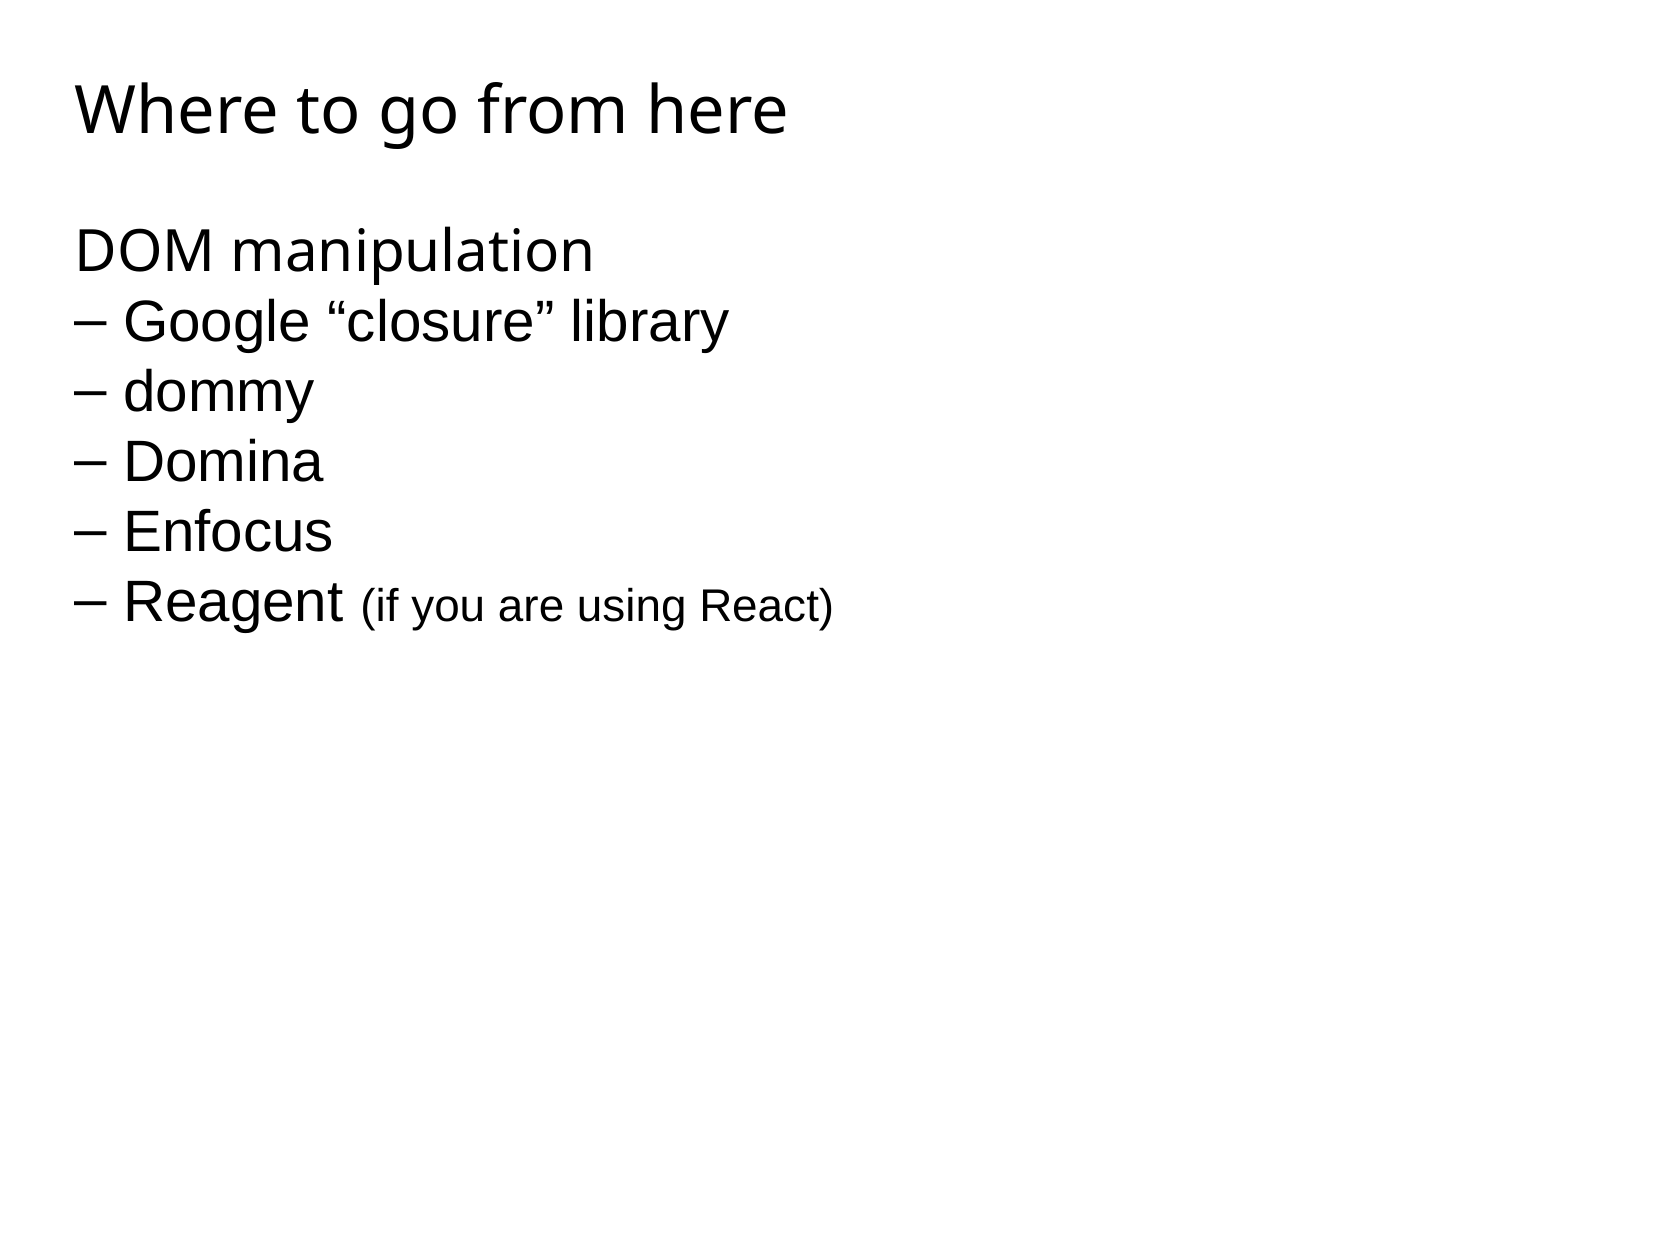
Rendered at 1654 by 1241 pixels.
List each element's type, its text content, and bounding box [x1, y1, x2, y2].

text_box DOM manipulation Google “closure” library dommy Domina Enfocus Reagent (if you are using React) [60, 206, 1380, 960]
text_box Where to go from here [60, 60, 1380, 169]
